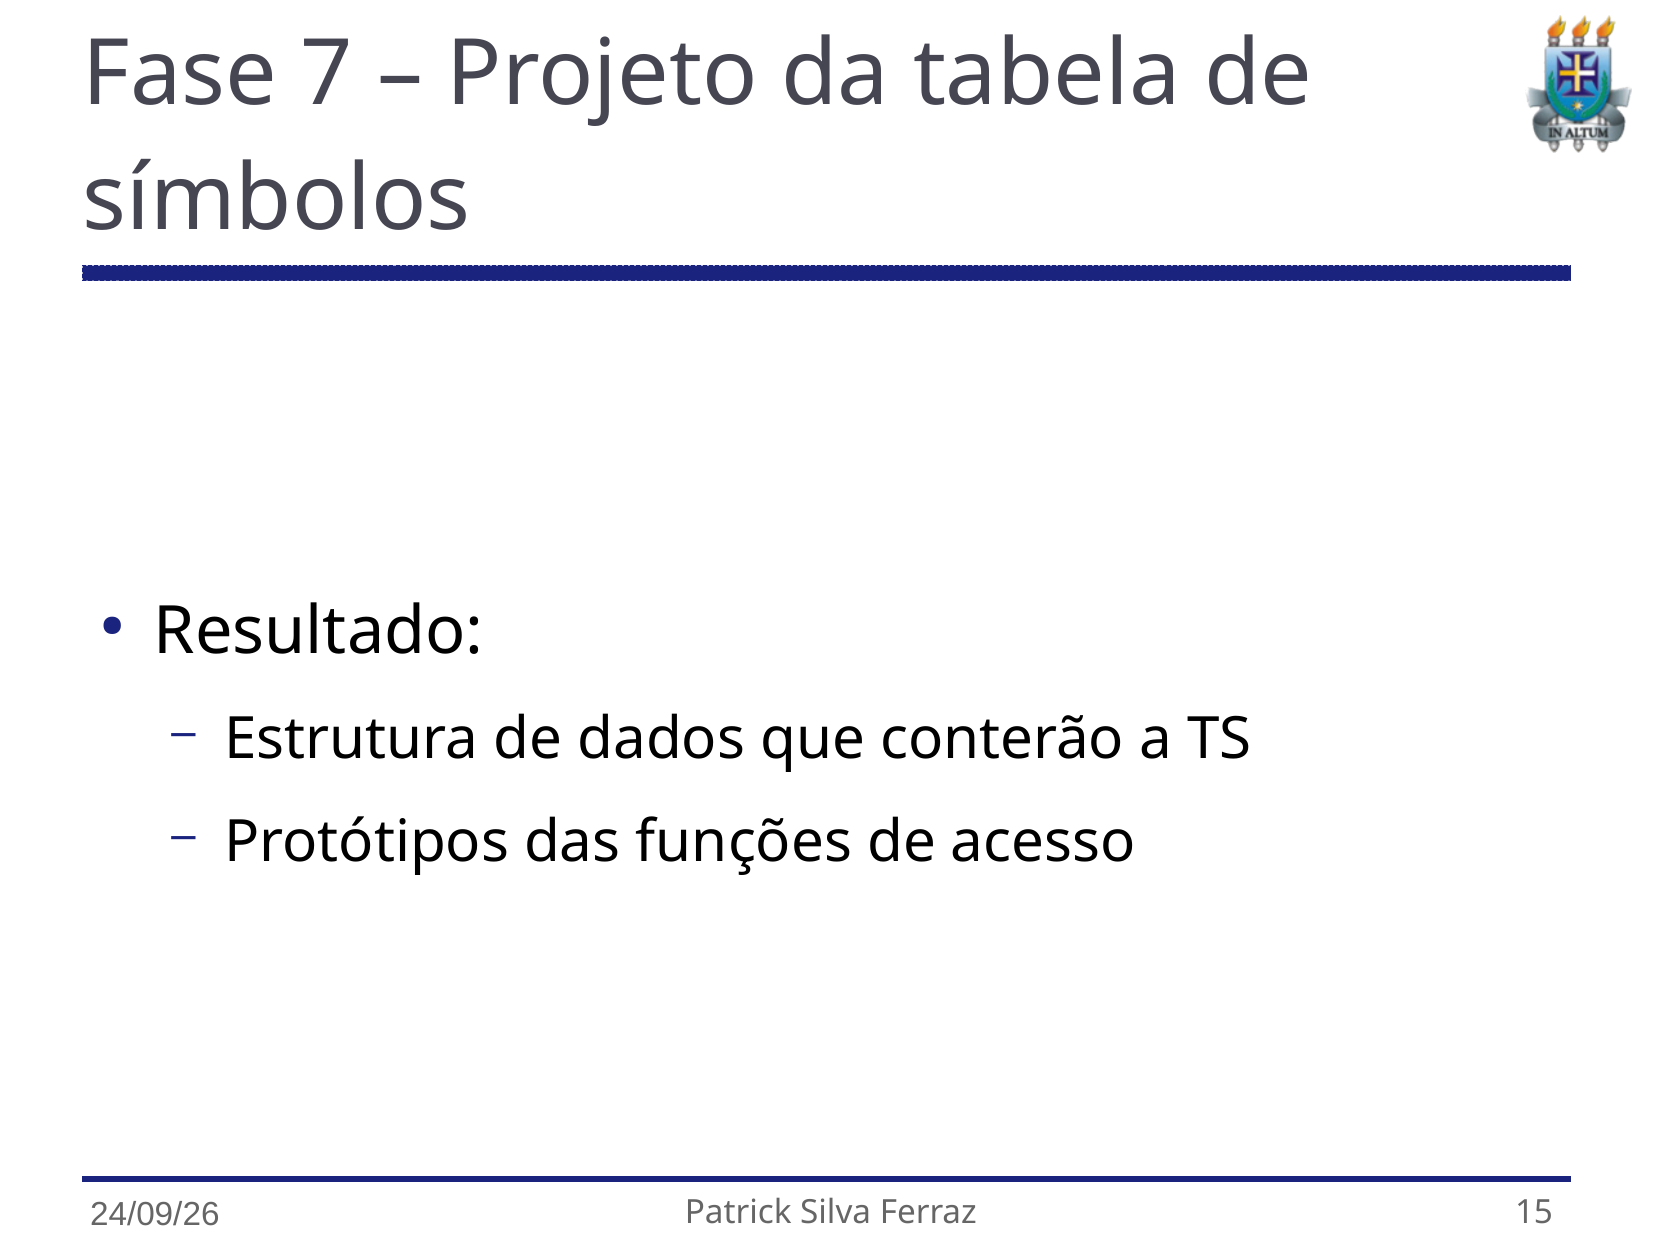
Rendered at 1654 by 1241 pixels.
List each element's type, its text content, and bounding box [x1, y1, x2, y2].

picture [1571, 15, 1632, 153]
list Resultado: Estrutura de dados que conterão a TS Protótipos das funções de acesso [82, 290, 1571, 1171]
title Fase 7 – Projeto da tabela de símbolos [82, 11, 1571, 257]
